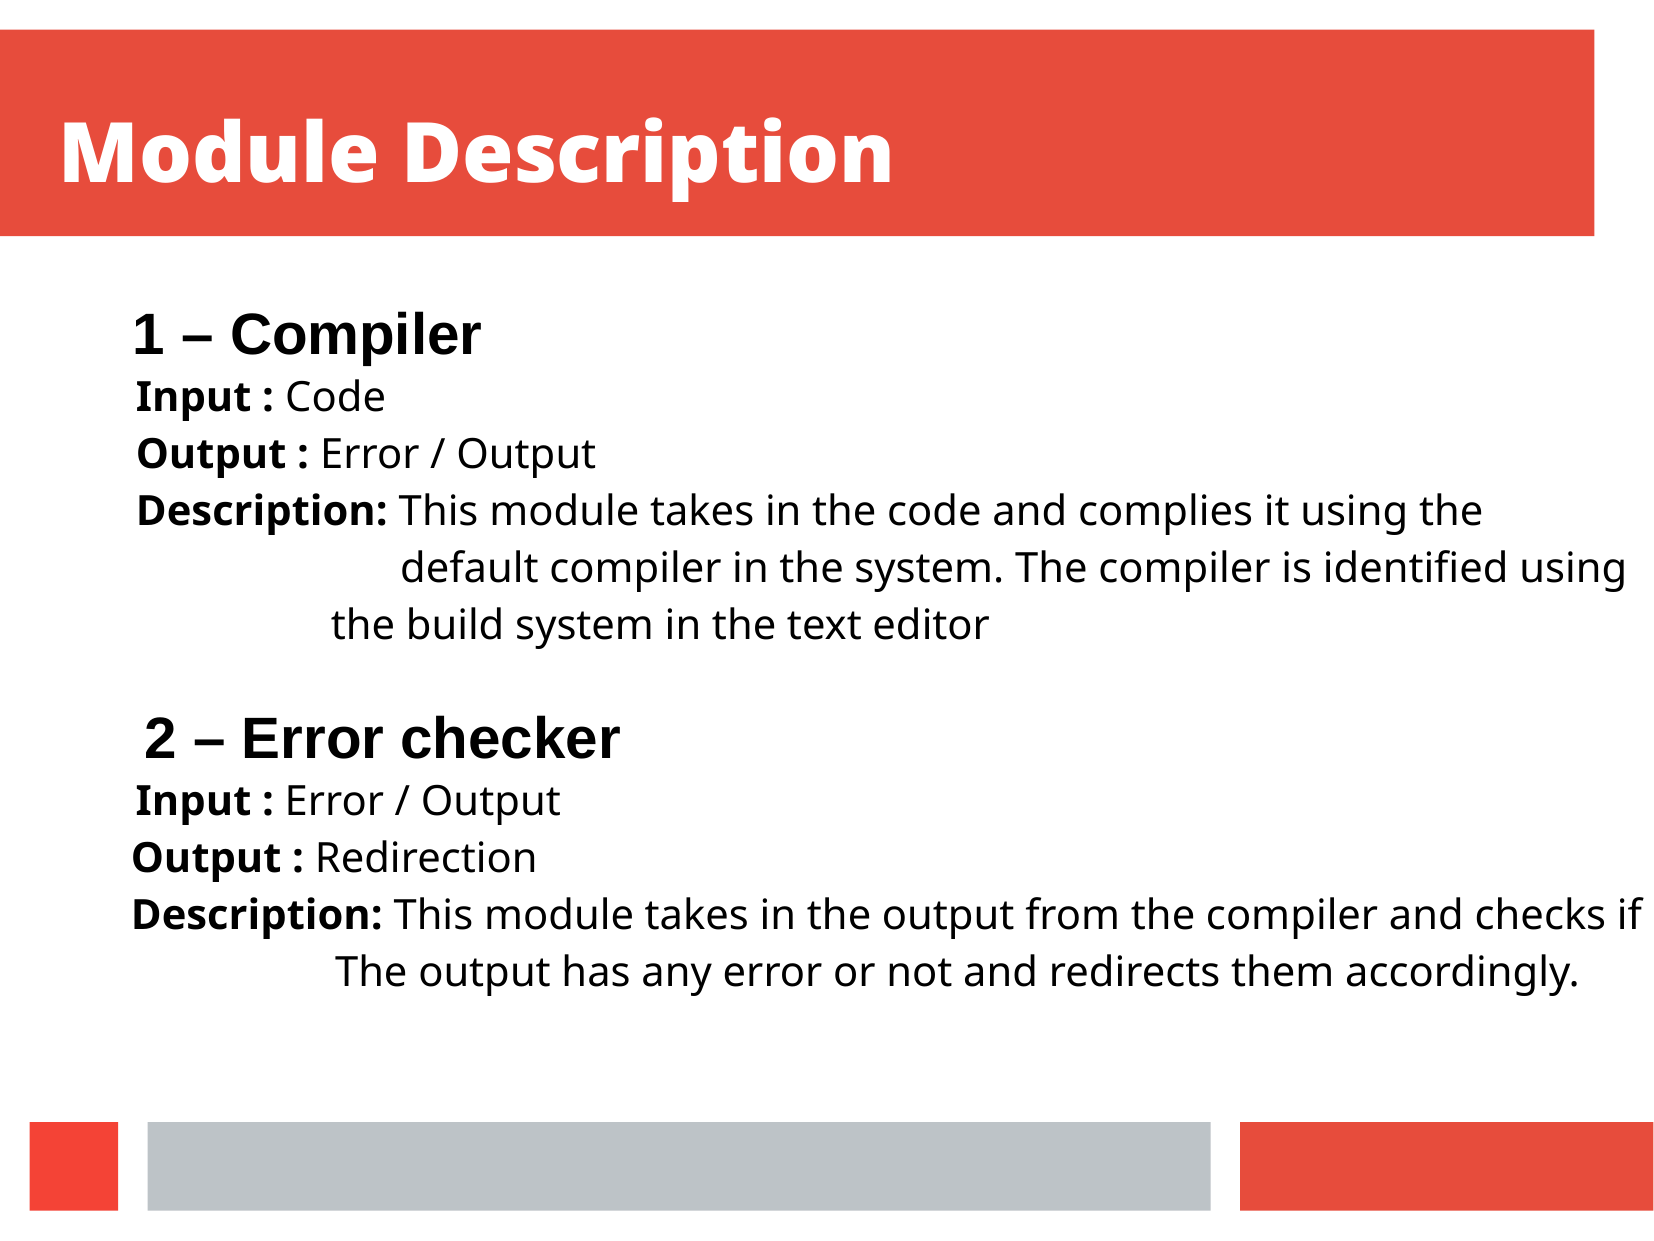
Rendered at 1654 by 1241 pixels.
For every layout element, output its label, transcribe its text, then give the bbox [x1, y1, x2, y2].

title Module Description [59, 59, 1595, 207]
text_box 1 – Compiler Input : Code Output : Error / Output Description: This module takes in the code and complies it using the default compiler in the system. The compiler is identified using the build system in the text editor [47, 294, 1616, 674]
text_box 2 – Error checker Input : Error / Output Output : Redirection Description: This module takes in the output from the compiler and checks if The output has any error or not and redirects them accordingly. [94, 698, 1654, 1018]
